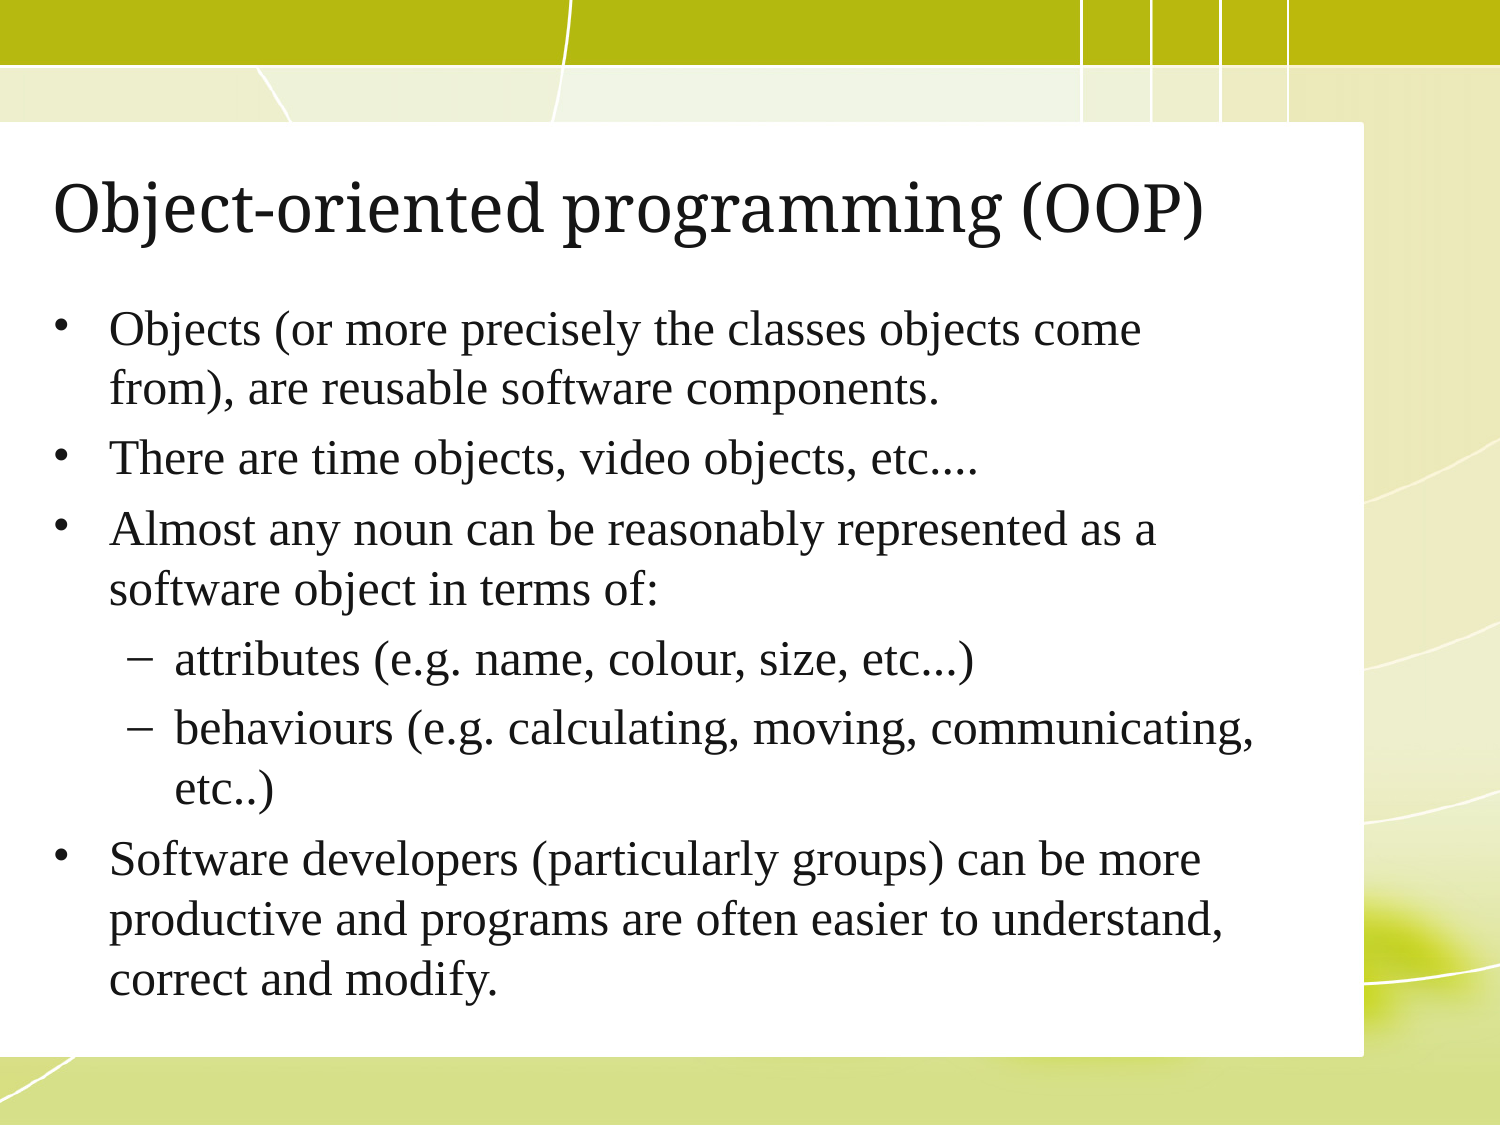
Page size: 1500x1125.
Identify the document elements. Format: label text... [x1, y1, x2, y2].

list Objects (or more precisely the classes objects come from), are reusable software components. There are time objects, video objects, etc.... Almost any noun can be reasonably represented as a software object in terms of: attributes (e.g. name, colour, size, etc...) behaviours (e.g. calculating, moving, communicating, etc..) Software developers (particularly groups) can be more productive and programs are often easier to understand, correct and modify. [37, 287, 1288, 1025]
title Object-oriented programming (OOP) [37, 137, 1288, 275]
picture [0, 0, 1500, 1125]
